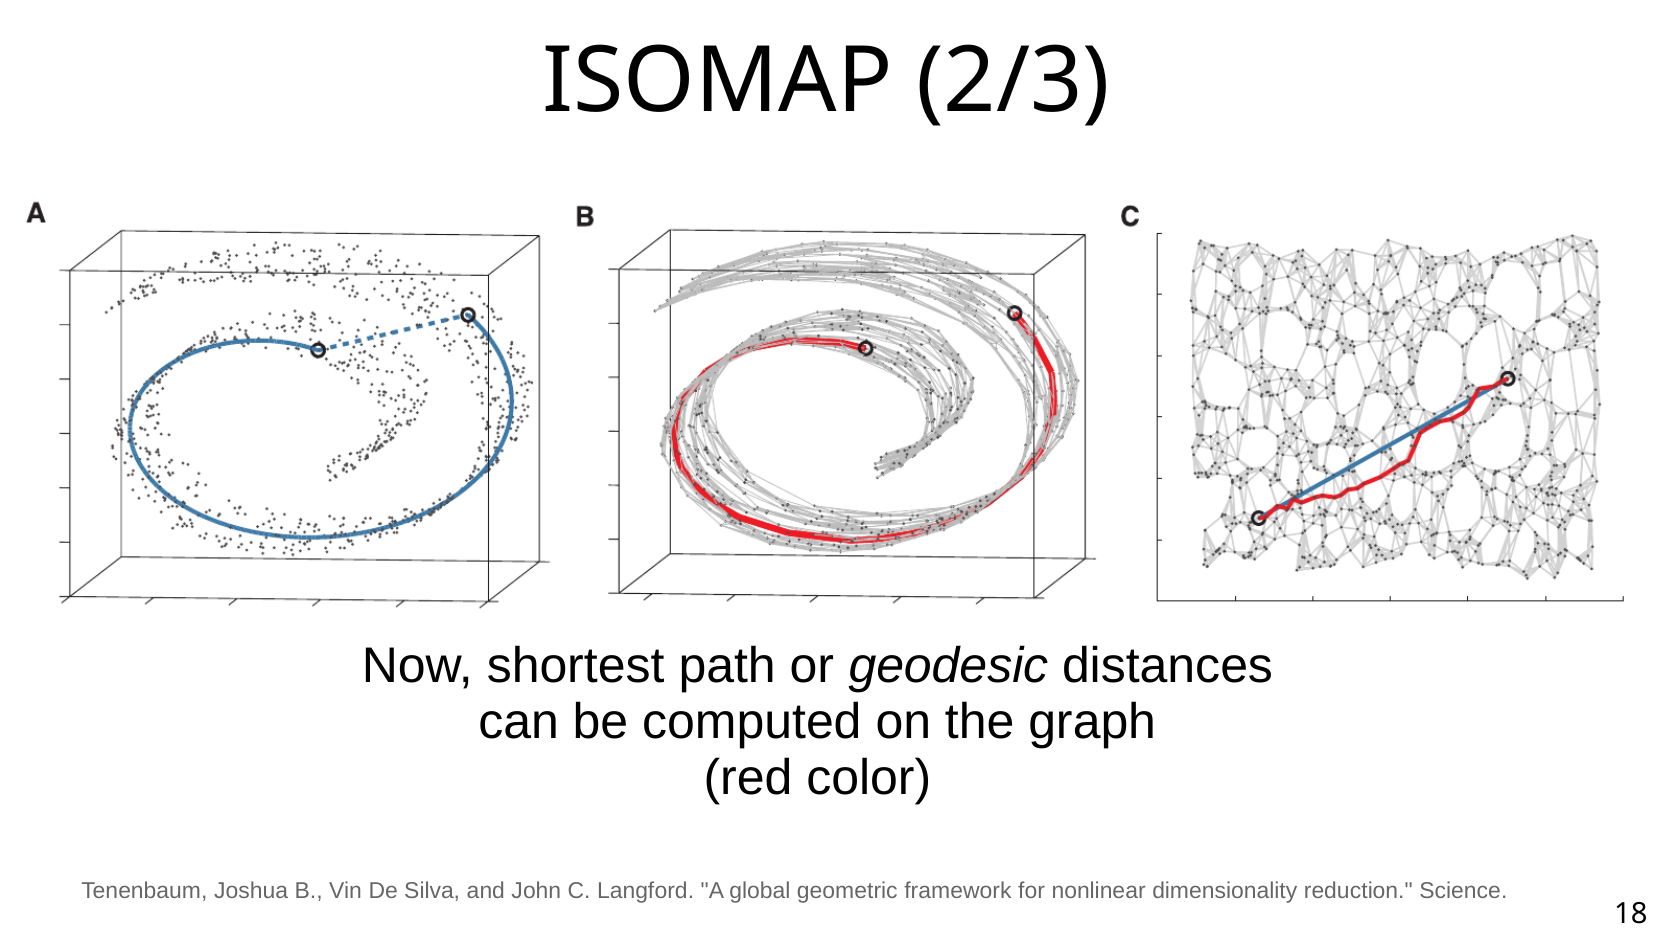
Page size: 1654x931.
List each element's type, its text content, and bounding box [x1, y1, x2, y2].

text_box Tenenbaum, Joshua B., Vin De Silva, and John C. Langford. "A global geometric framework for nonlinear dimensionality reduction." Science. [0, 870, 1591, 931]
text_box Now, shortest path or geodesic distances can be computed on the graph (red color) [330, 630, 1306, 813]
picture [0, 189, 1653, 616]
title ISOMAP (2/3) [82, 1, 1571, 151]
